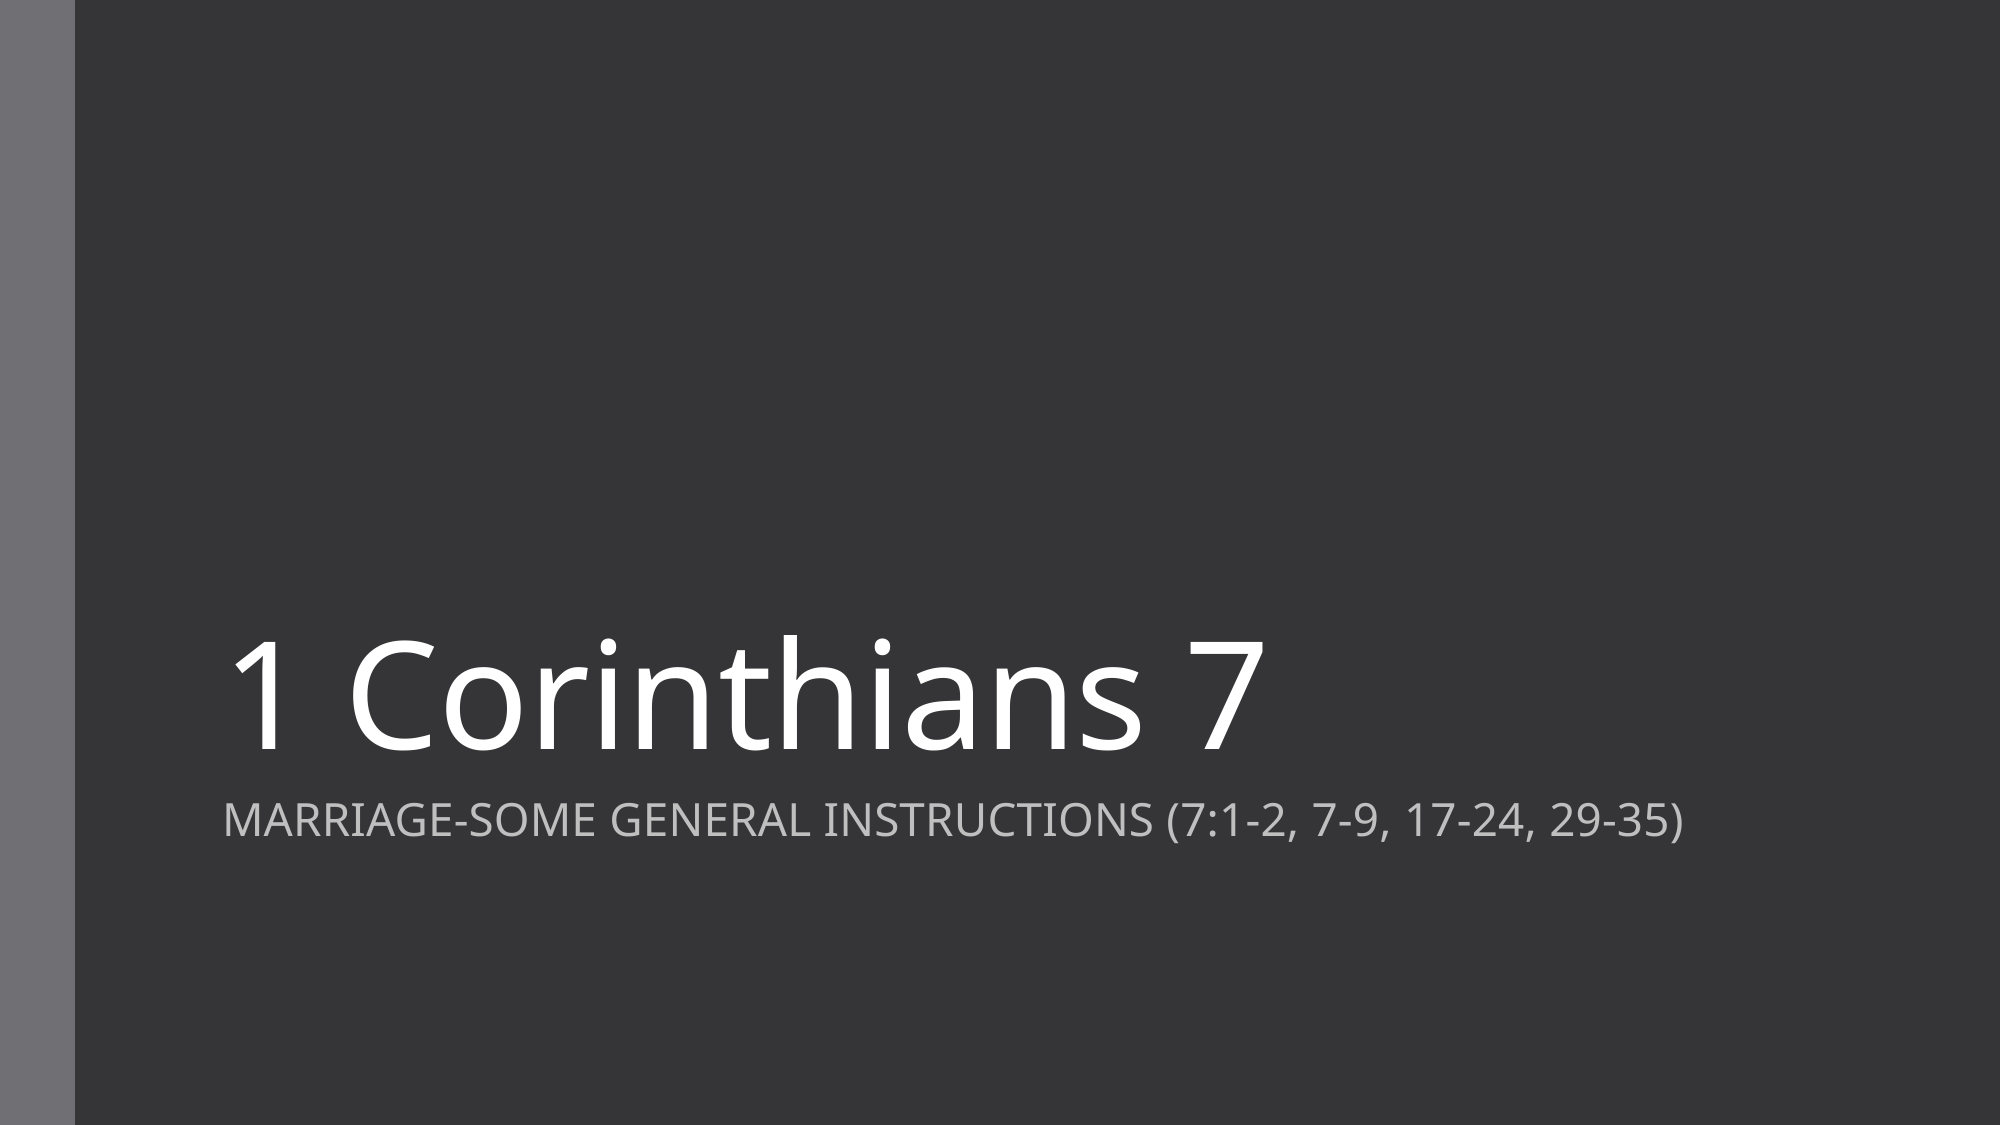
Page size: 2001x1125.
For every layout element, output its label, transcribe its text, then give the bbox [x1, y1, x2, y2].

title 1 Corinthians 7 [206, 124, 1752, 787]
subtitle MARRIAGE-SOME GENERAL INSTRUCTIONS (7:1-2, 7-9, 17-24, 29-35) [206, 787, 1752, 1066]
